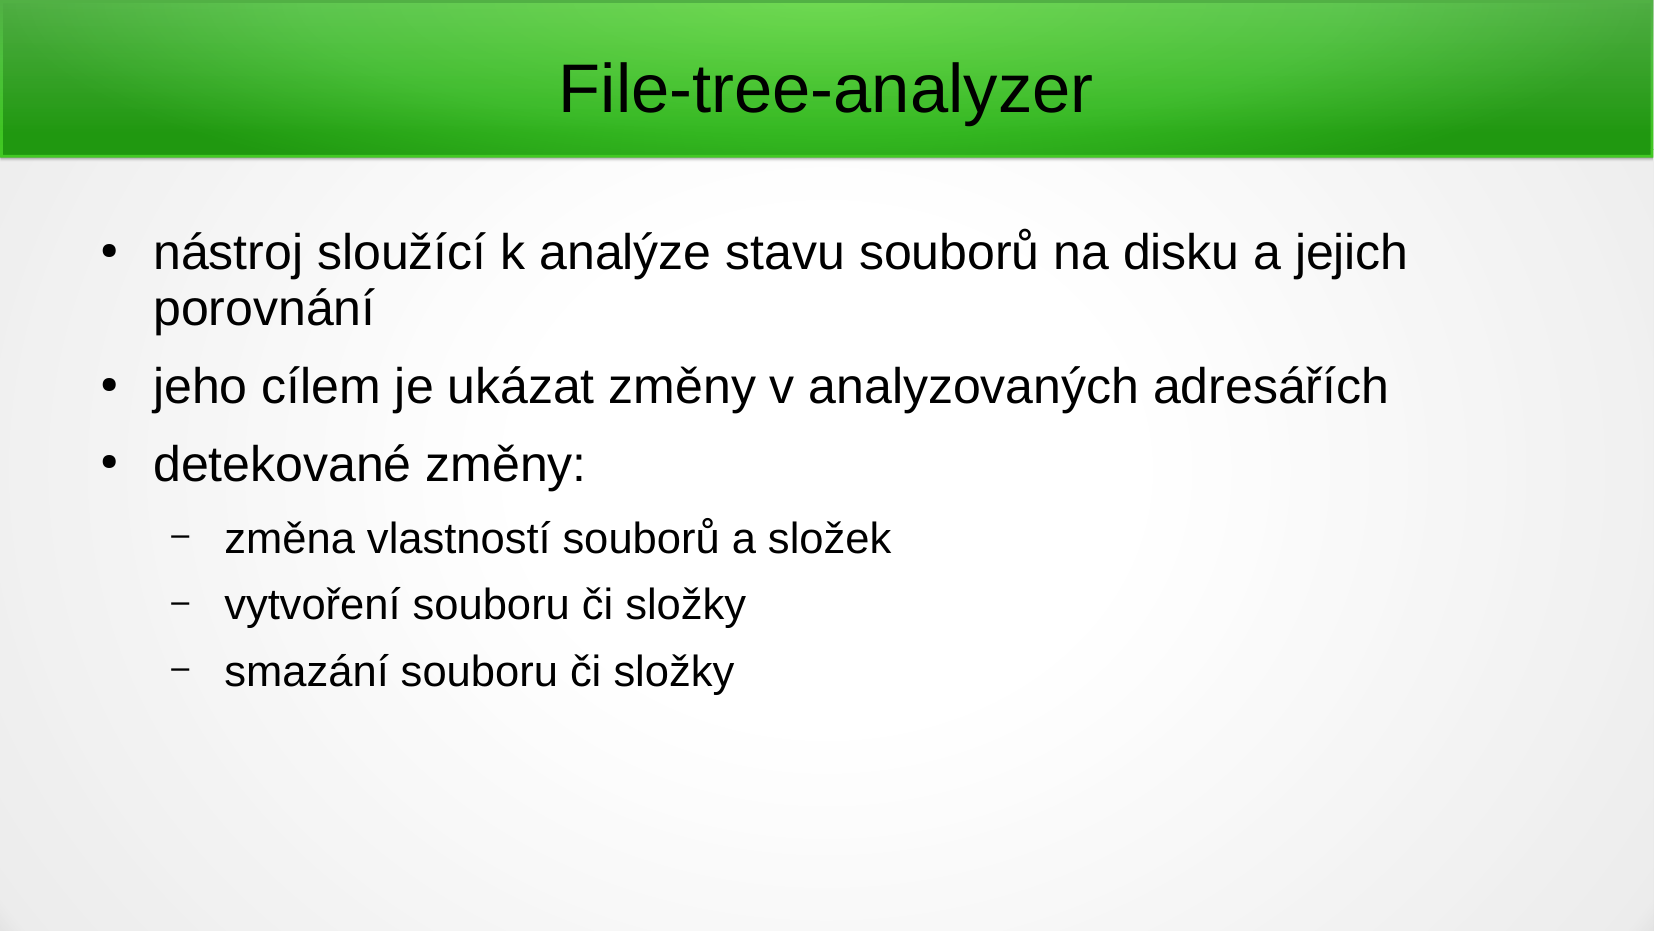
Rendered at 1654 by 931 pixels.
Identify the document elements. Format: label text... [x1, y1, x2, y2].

title File-tree-analyzer [82, 35, 1571, 142]
list nástroj sloužící k analýze stavu souborů na disku a jejich porovnání jeho cílem je ukázat změny v analyzovaných adresářích detekované změny: změna vlastností souborů a složek vytvoření souboru či složky smazání souboru či složky [82, 224, 1571, 764]
